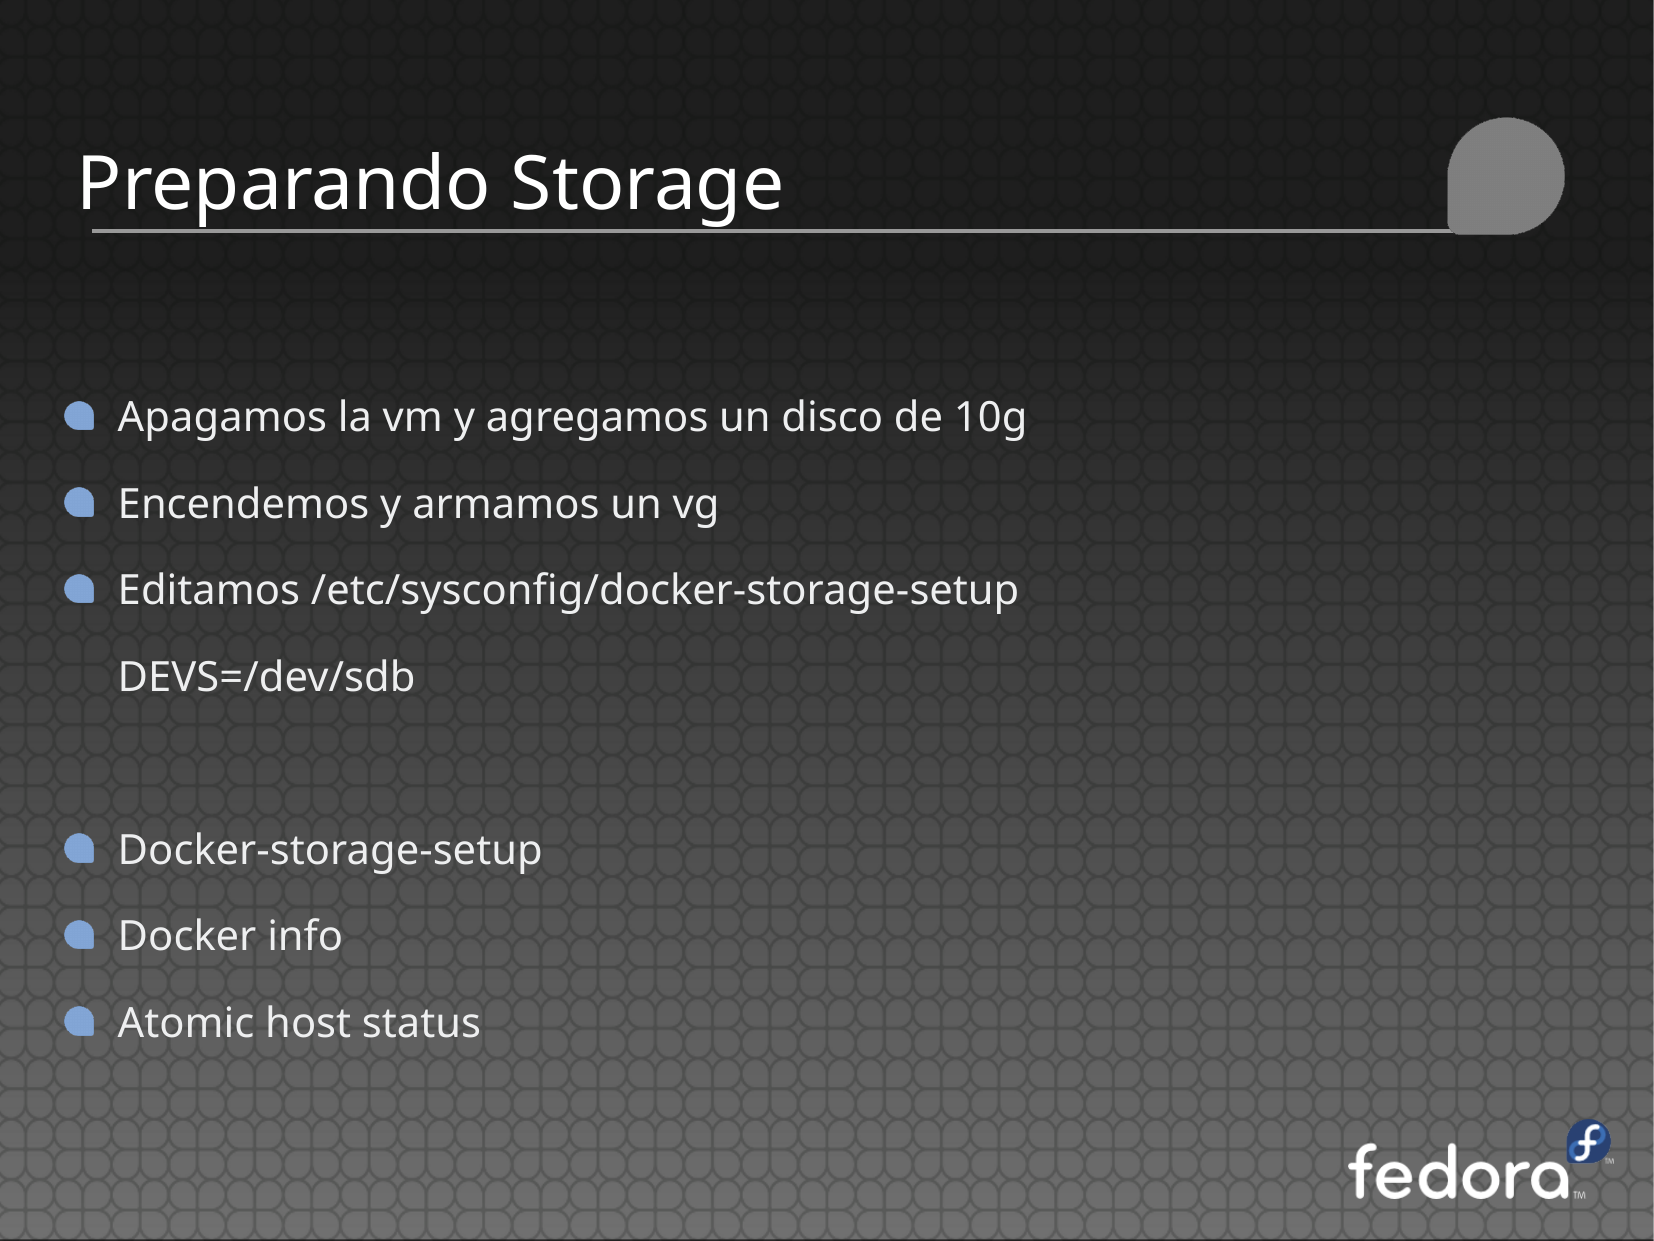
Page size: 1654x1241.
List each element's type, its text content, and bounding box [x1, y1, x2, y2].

title Preparando Storage [76, 112, 1566, 249]
picture [0, 0, 1654, 1241]
list Apagamos la vm y agregamos un disco de 10g Encendemos y armamos un vg Editamos /etc/sysconfig/docker-storage-setup DEVS=/dev/sdb Docker-storage-setup Docker info Atomic host status [46, 300, 1536, 1241]
